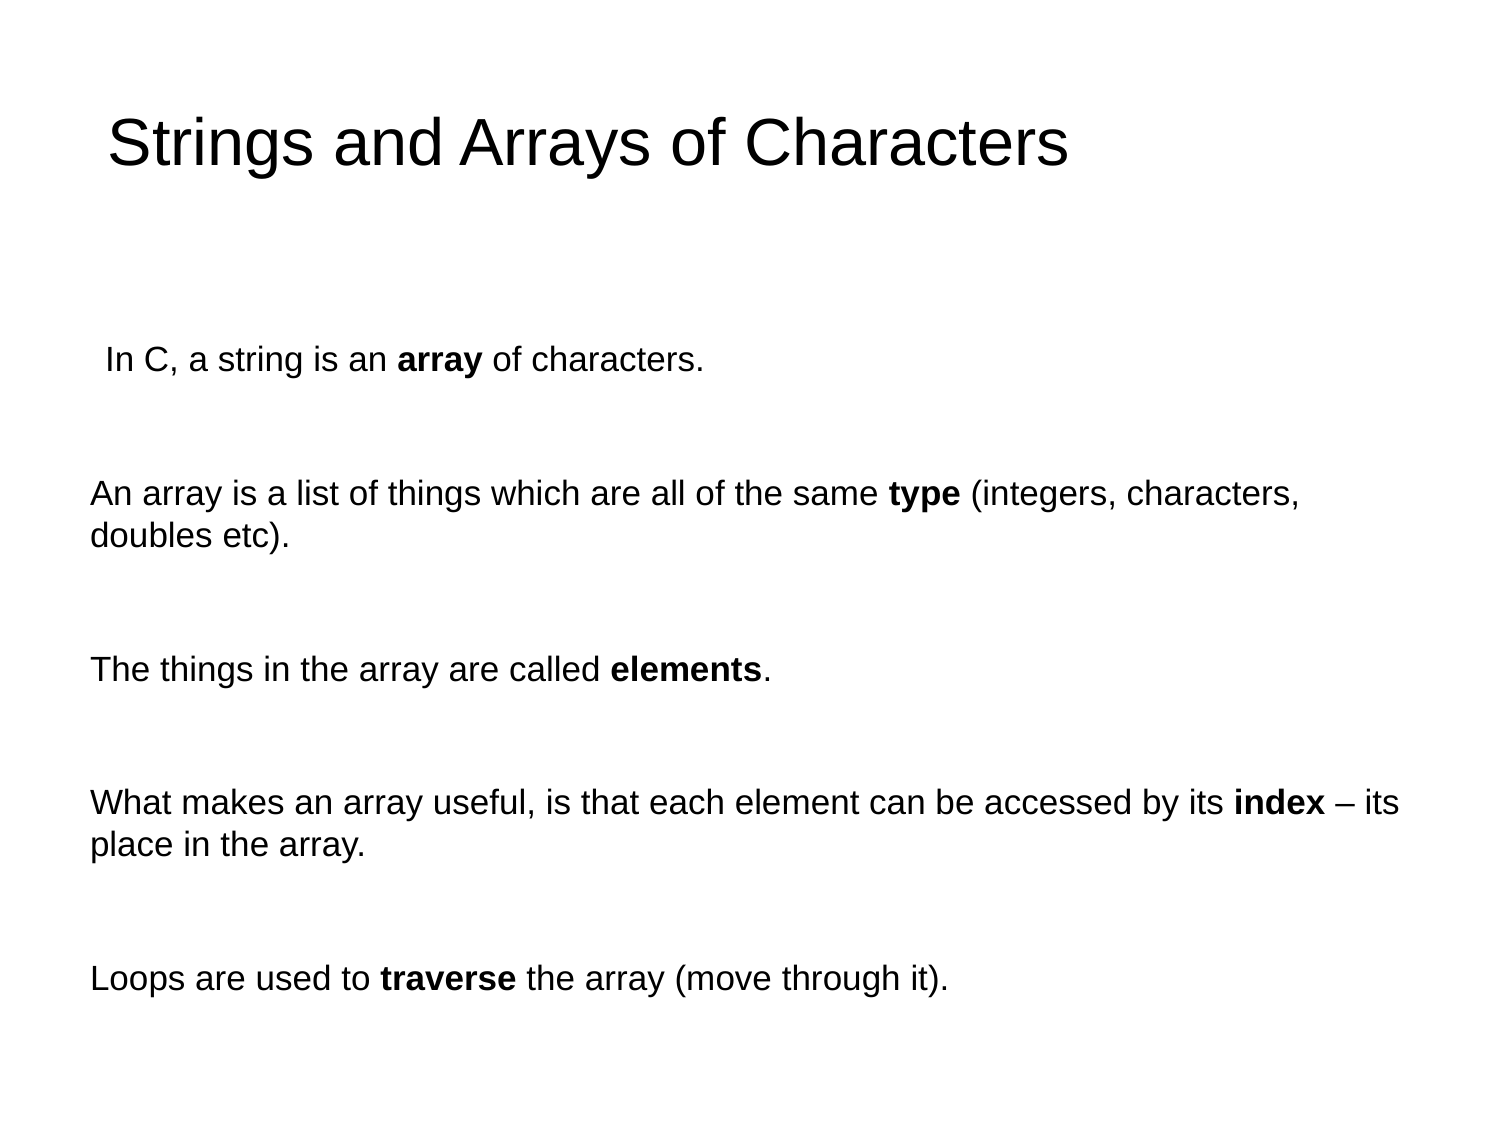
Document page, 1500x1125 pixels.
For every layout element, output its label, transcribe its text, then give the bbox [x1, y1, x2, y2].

title Strings and Arrays of Characters [75, 45, 1425, 233]
list In C, a string is an array of characters. An array is a list of things which are all of the same type (integers, characters, doubles etc). The things in the array are called elements. What makes an array useful, is that each element can be accessed by its index – its place in the array. Loops are used to traverse the array (move through it). [75, 262, 1425, 1005]
